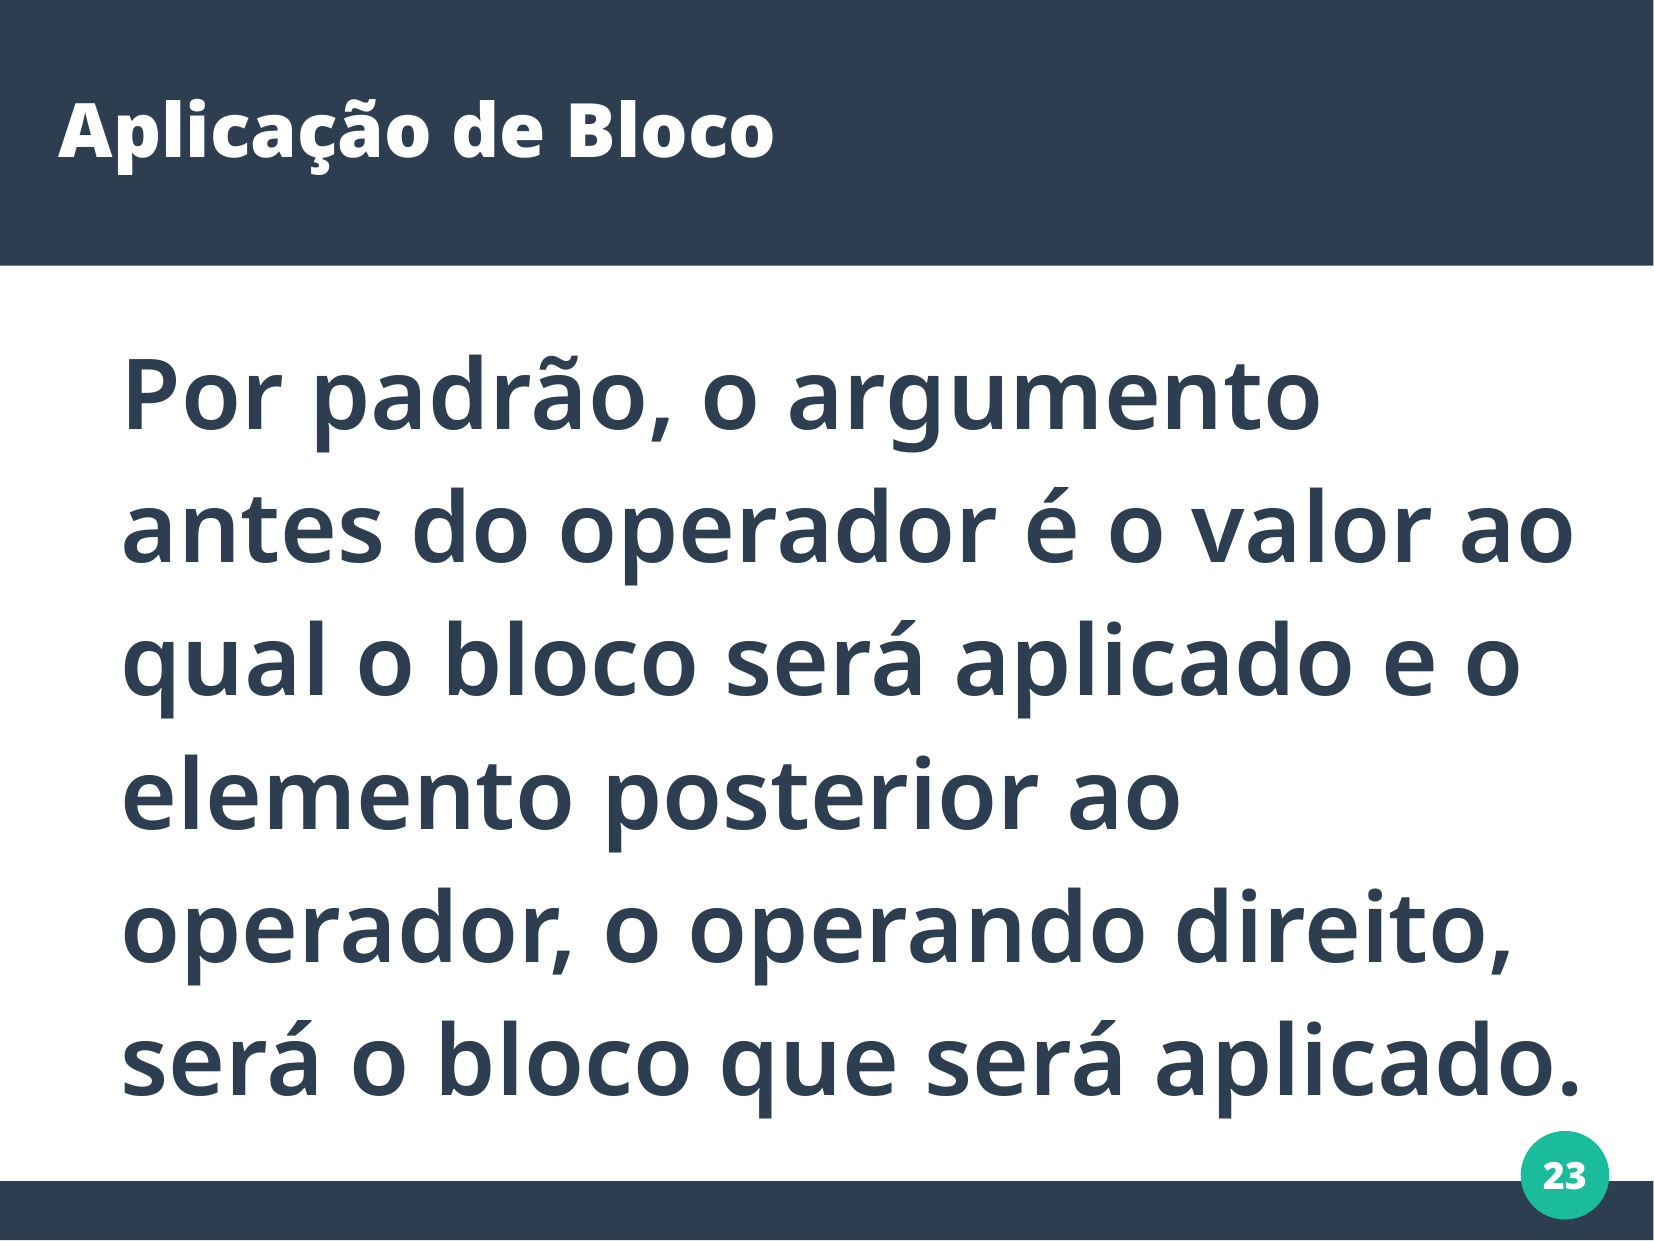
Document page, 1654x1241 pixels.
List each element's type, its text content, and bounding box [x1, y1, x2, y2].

list Por padrão, o argumento antes do operador é o valor ao qual o bloco será aplicado e o elemento posterior ao operador, o operando direito, será o bloco que será aplicado. [59, 324, 1595, 1152]
title Aplicação de Bloco [59, 49, 1595, 207]
